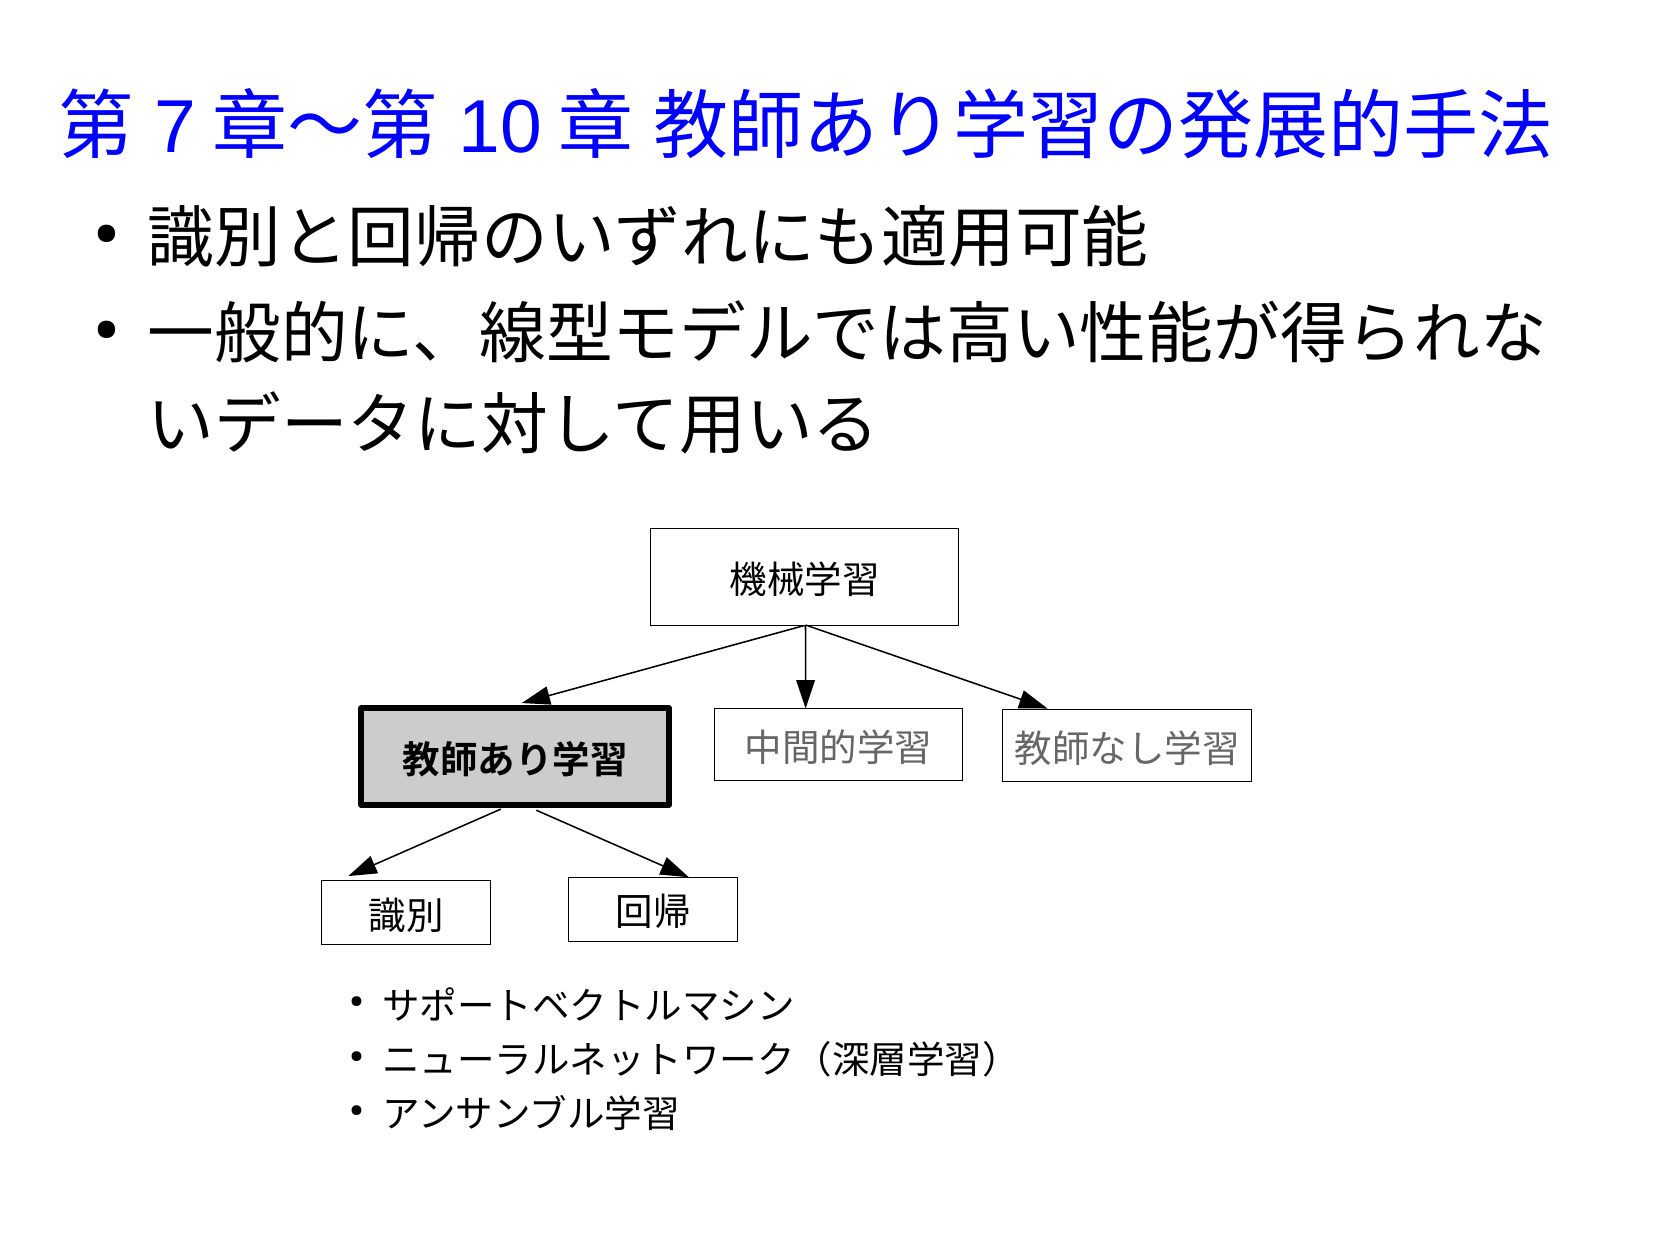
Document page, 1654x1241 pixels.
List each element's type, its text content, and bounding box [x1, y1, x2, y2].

text_box 回帰 [568, 877, 738, 942]
list 識別と回帰のいずれにも適用可能 一般的に、線型モデルでは高い性能が得られないデータに対して用いる [76, 189, 1565, 496]
text_box 識別 [321, 880, 491, 945]
text_box 中間的学習 [714, 708, 963, 781]
text_box 教師なし学習 [1002, 709, 1252, 782]
text_box 教師あり学習 [361, 708, 669, 805]
title 第7章～第10章 教師あり学習の発展的手法 [59, 47, 1601, 200]
text_box 機械学習 [650, 528, 959, 626]
text_box サポートベクトルマシン ニューラルネットワーク（深層学習） アンサンブル学習 [335, 968, 1040, 1153]
